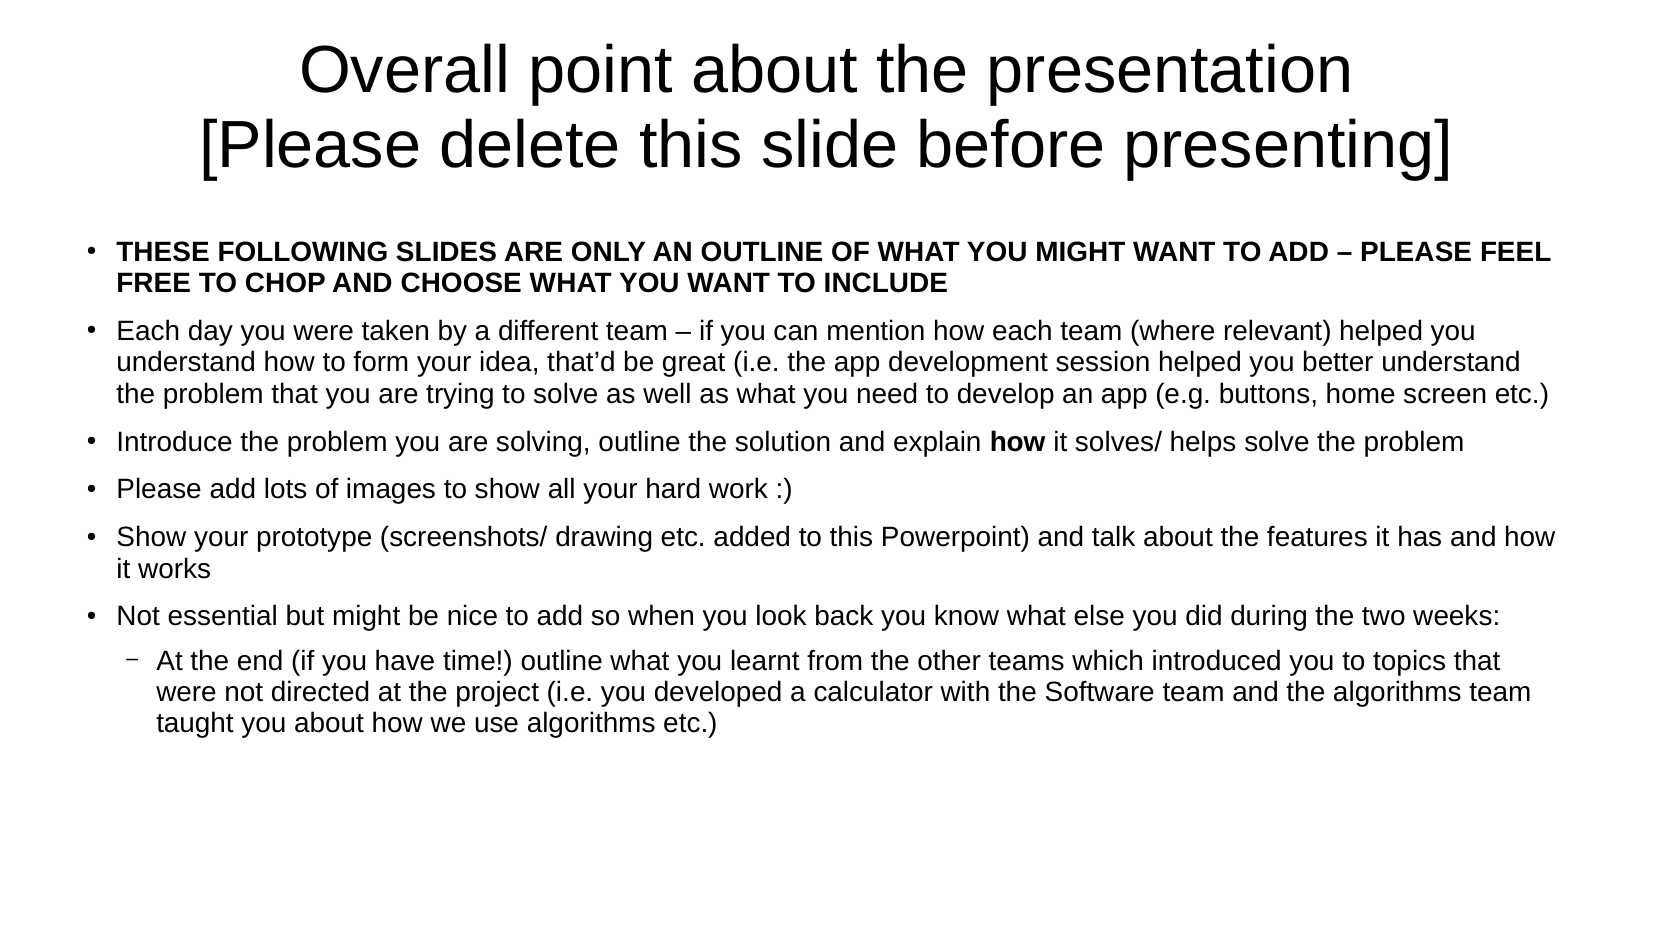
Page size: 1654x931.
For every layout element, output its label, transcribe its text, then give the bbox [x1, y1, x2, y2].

list THESE FOLLOWING SLIDES ARE ONLY AN OUTLINE OF WHAT YOU MIGHT WANT TO ADD – PLEASE FEEL FREE TO CHOP AND CHOOSE WHAT YOU WANT TO INCLUDE Each day you were taken by a different team – if you can mention how each team (where relevant) helped you understand how to form your idea, that’d be great (i.e. the app development session helped you better understand the problem that you are trying to solve as well as what you need to develop an app (e.g. buttons, home screen etc.) Introduce the problem you are solving, outline the solution and explain how it solves/ helps solve the problem Please add lots of images to show all your hard work :) Show your prototype (screenshots/ drawing etc. added to this Powerpoint) and talk about the features it has and how it works Not essential but might be nice to add so when you look back you know what else you did during the two weeks: At the end (if you have time!) outline what you learnt from the other teams which introduced you to topics that were not directed at the project (i.e. you developed a calculator with the Software team and the algorithms team taught you about how we use algorithms etc.) [76, 236, 1565, 776]
title Overall point about the presentation [Please delete this slide before presenting] [82, 29, 1571, 185]
